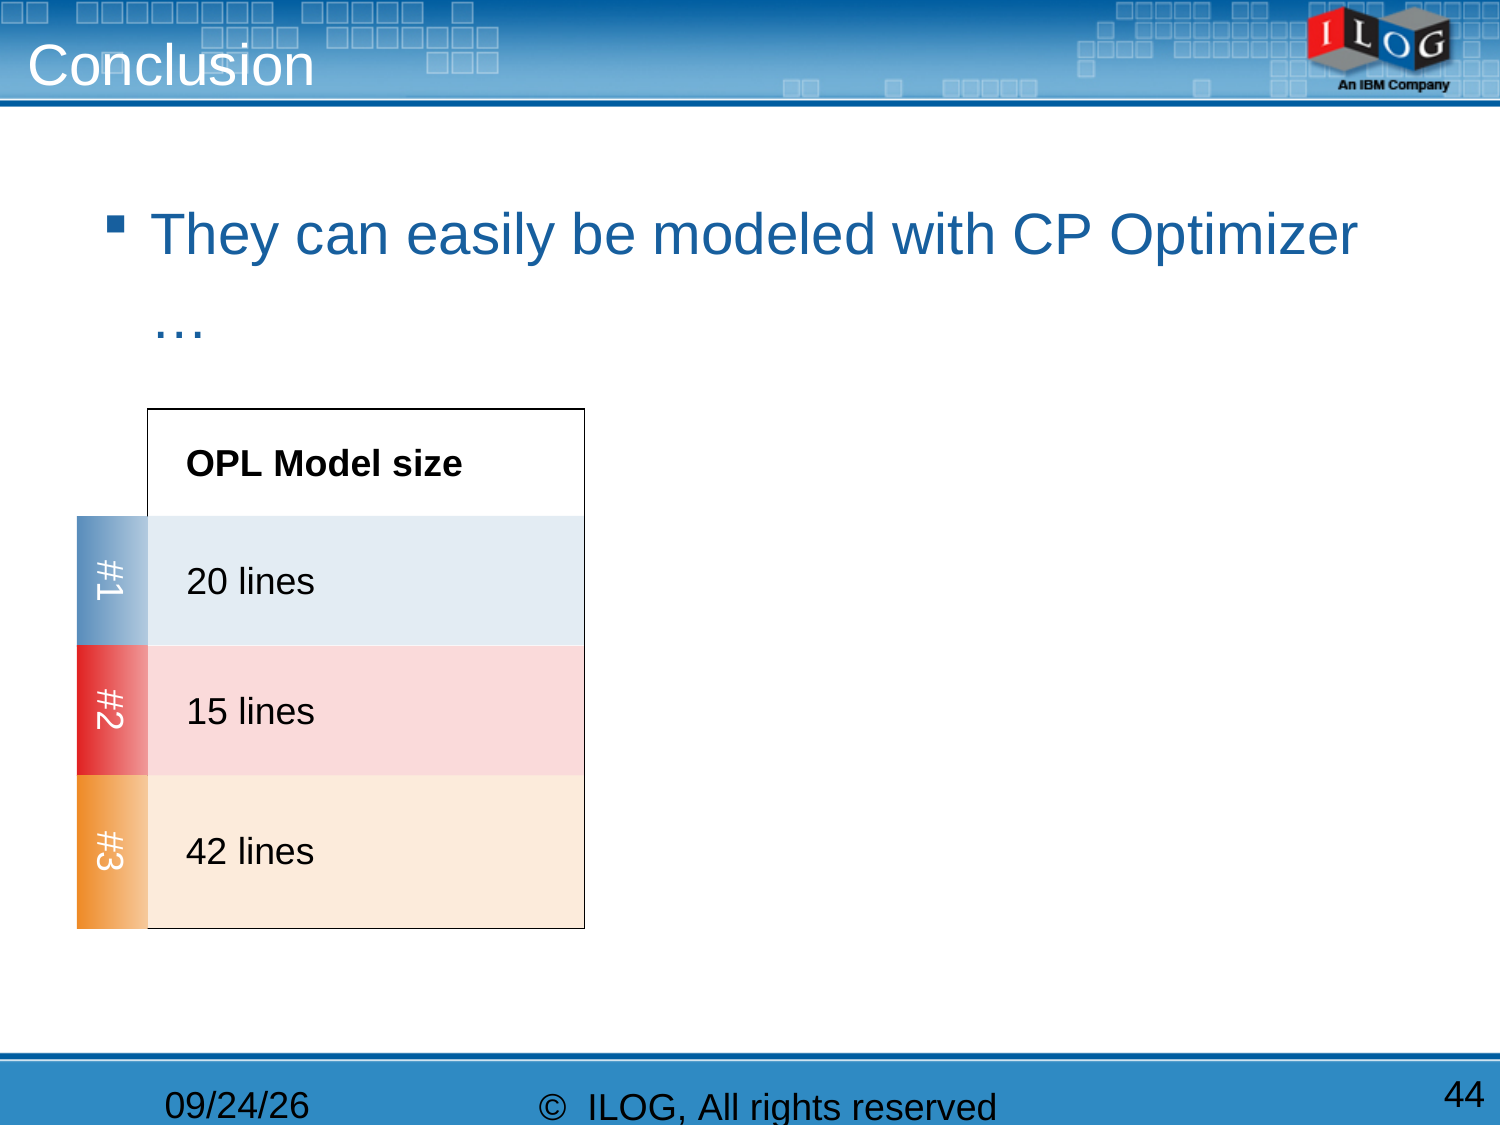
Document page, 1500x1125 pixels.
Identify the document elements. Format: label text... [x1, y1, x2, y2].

picture [775, 1102, 785, 1118]
text_box #2 [76, 645, 148, 775]
text_box 20 lines [171, 549, 331, 610]
text_box OPL Model size [171, 431, 479, 492]
title Conclusion [12, 0, 1300, 144]
text_box #3 [76, 775, 148, 929]
text_box 42 lines [171, 819, 330, 880]
picture [0, 0, 1500, 1125]
text_box [148, 515, 584, 928]
list They can easily be modeled with CP Optimizer … [87, 174, 1413, 457]
text_box #1 [76, 516, 148, 645]
text_box 15 lines [171, 679, 331, 740]
